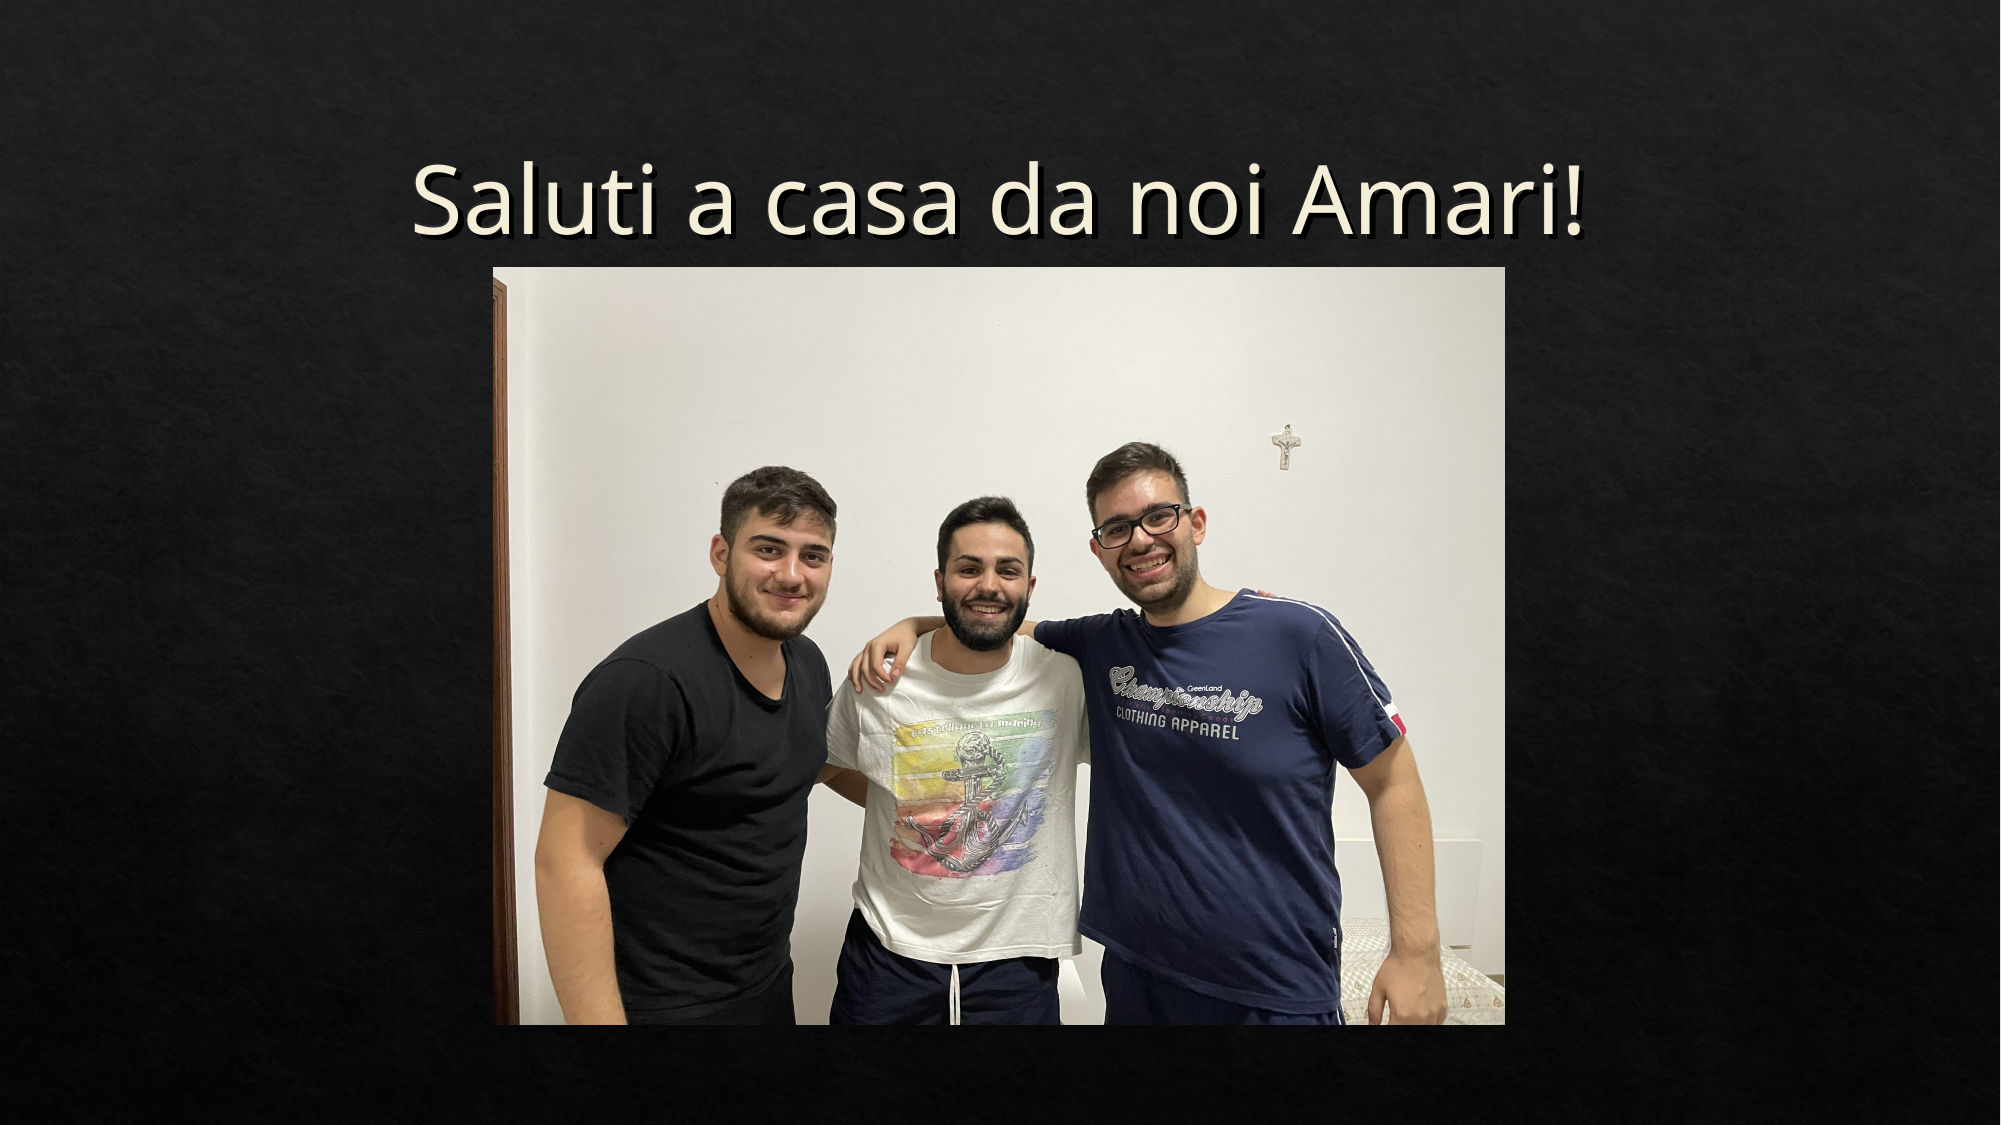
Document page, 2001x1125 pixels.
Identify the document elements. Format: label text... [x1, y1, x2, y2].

title Saluti a casa da noi Amari! [149, 99, 1849, 307]
picture [493, 267, 1505, 1026]
